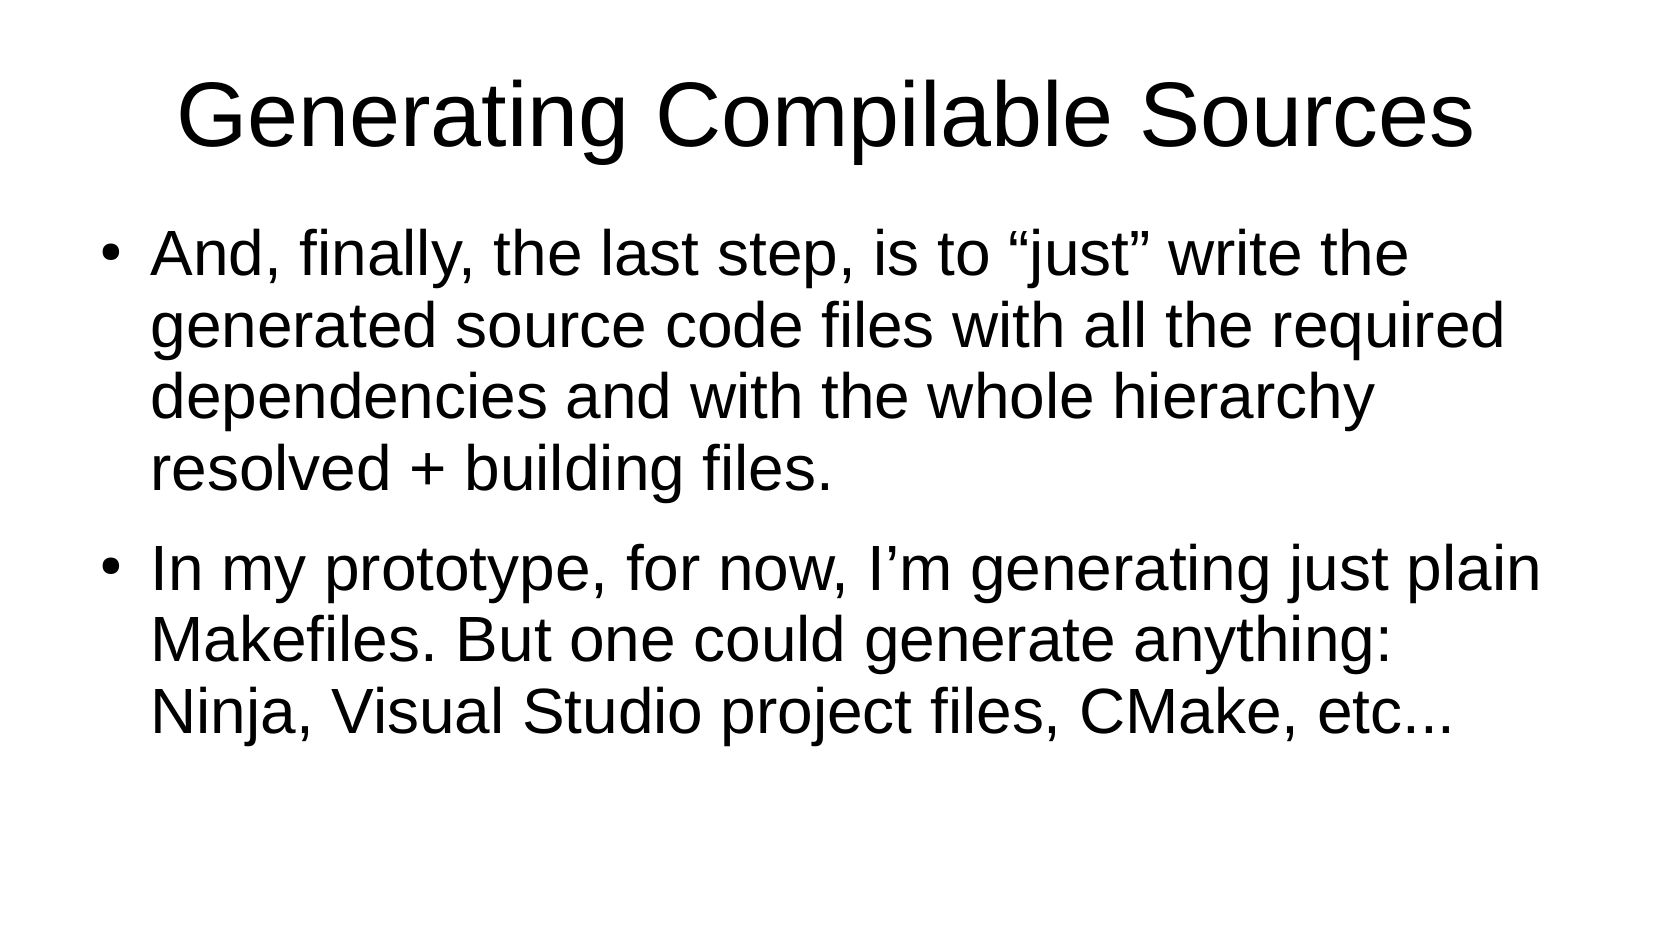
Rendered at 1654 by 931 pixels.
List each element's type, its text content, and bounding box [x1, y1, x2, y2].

title Generating Compilable Sources [82, 37, 1571, 193]
list And, finally, the last step, is to “just” write the generated source code files with all the required dependencies and with the whole hierarchy resolved + building files. In my prototype, for now, I’m generating just plain Makefiles. But one could generate anything: Ninja, Visual Studio project files, CMake, etc... [82, 217, 1571, 758]
